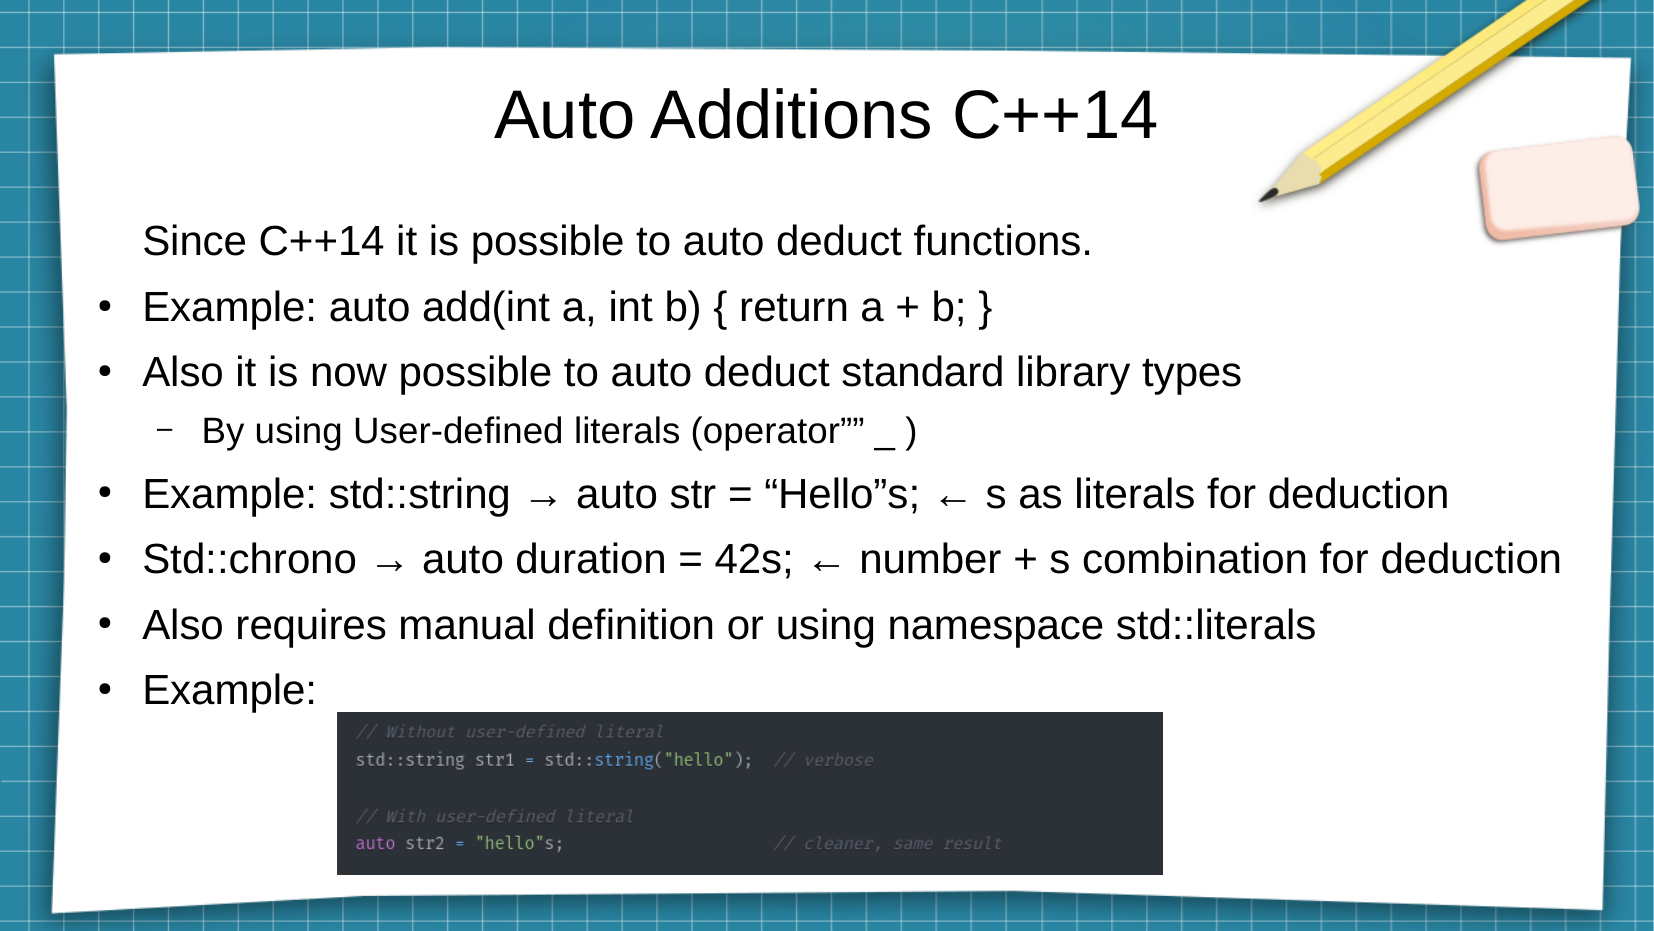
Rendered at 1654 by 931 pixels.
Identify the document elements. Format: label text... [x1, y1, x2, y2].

title Auto Additions C++14 [82, 37, 1571, 193]
list Since C++14 it is possible to auto deduct functions. Example: auto add(int a, int b) { return a + b; } Also it is now possible to auto deduct standard library types By using User-defined literals (operator”” _ ) Example: std::string → auto str = “Hello”s; ← s as literals for deduction Std::chrono → auto duration = 42s; ← number + s combination for deduction Also requires manual definition or using namespace std::literals Example: [82, 217, 1571, 758]
picture [0, 0, 1654, 931]
